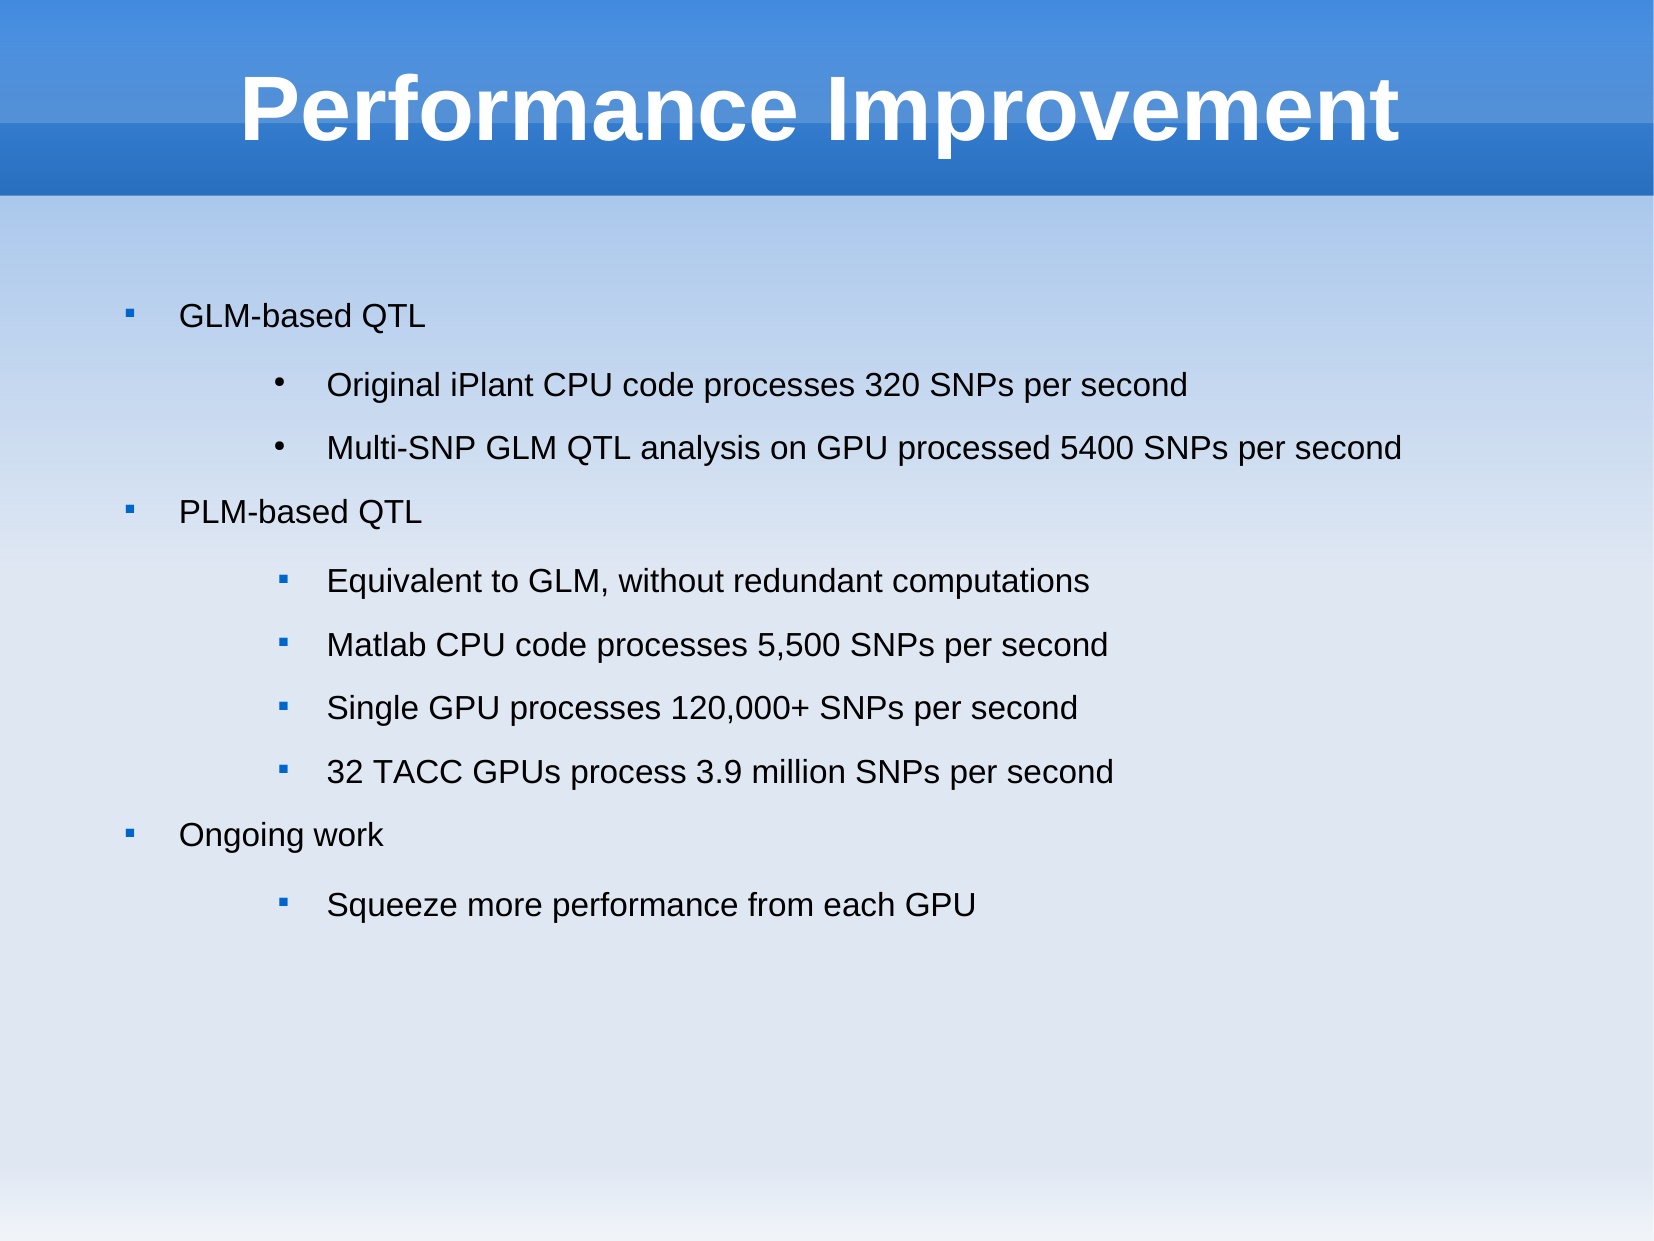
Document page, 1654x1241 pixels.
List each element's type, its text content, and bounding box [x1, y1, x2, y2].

picture [0, 0, 1654, 1241]
title Performance Improvement [76, 7, 1565, 200]
list GLM-based QTL Original iPlant CPU code processes 320 SNPs per second Multi-SNP GLM QTL analysis on GPU processed 5400 SNPs per second PLM-based QTL Equivalent to GLM, without redundant computations Matlab CPU code processes 5,500 SNPs per second Single GPU processes 120,000+ SNPs per second 32 TACC GPUs process 3.9 million SNPs per second Ongoing work Squeeze more performance from each GPU [90, 294, 1463, 993]
